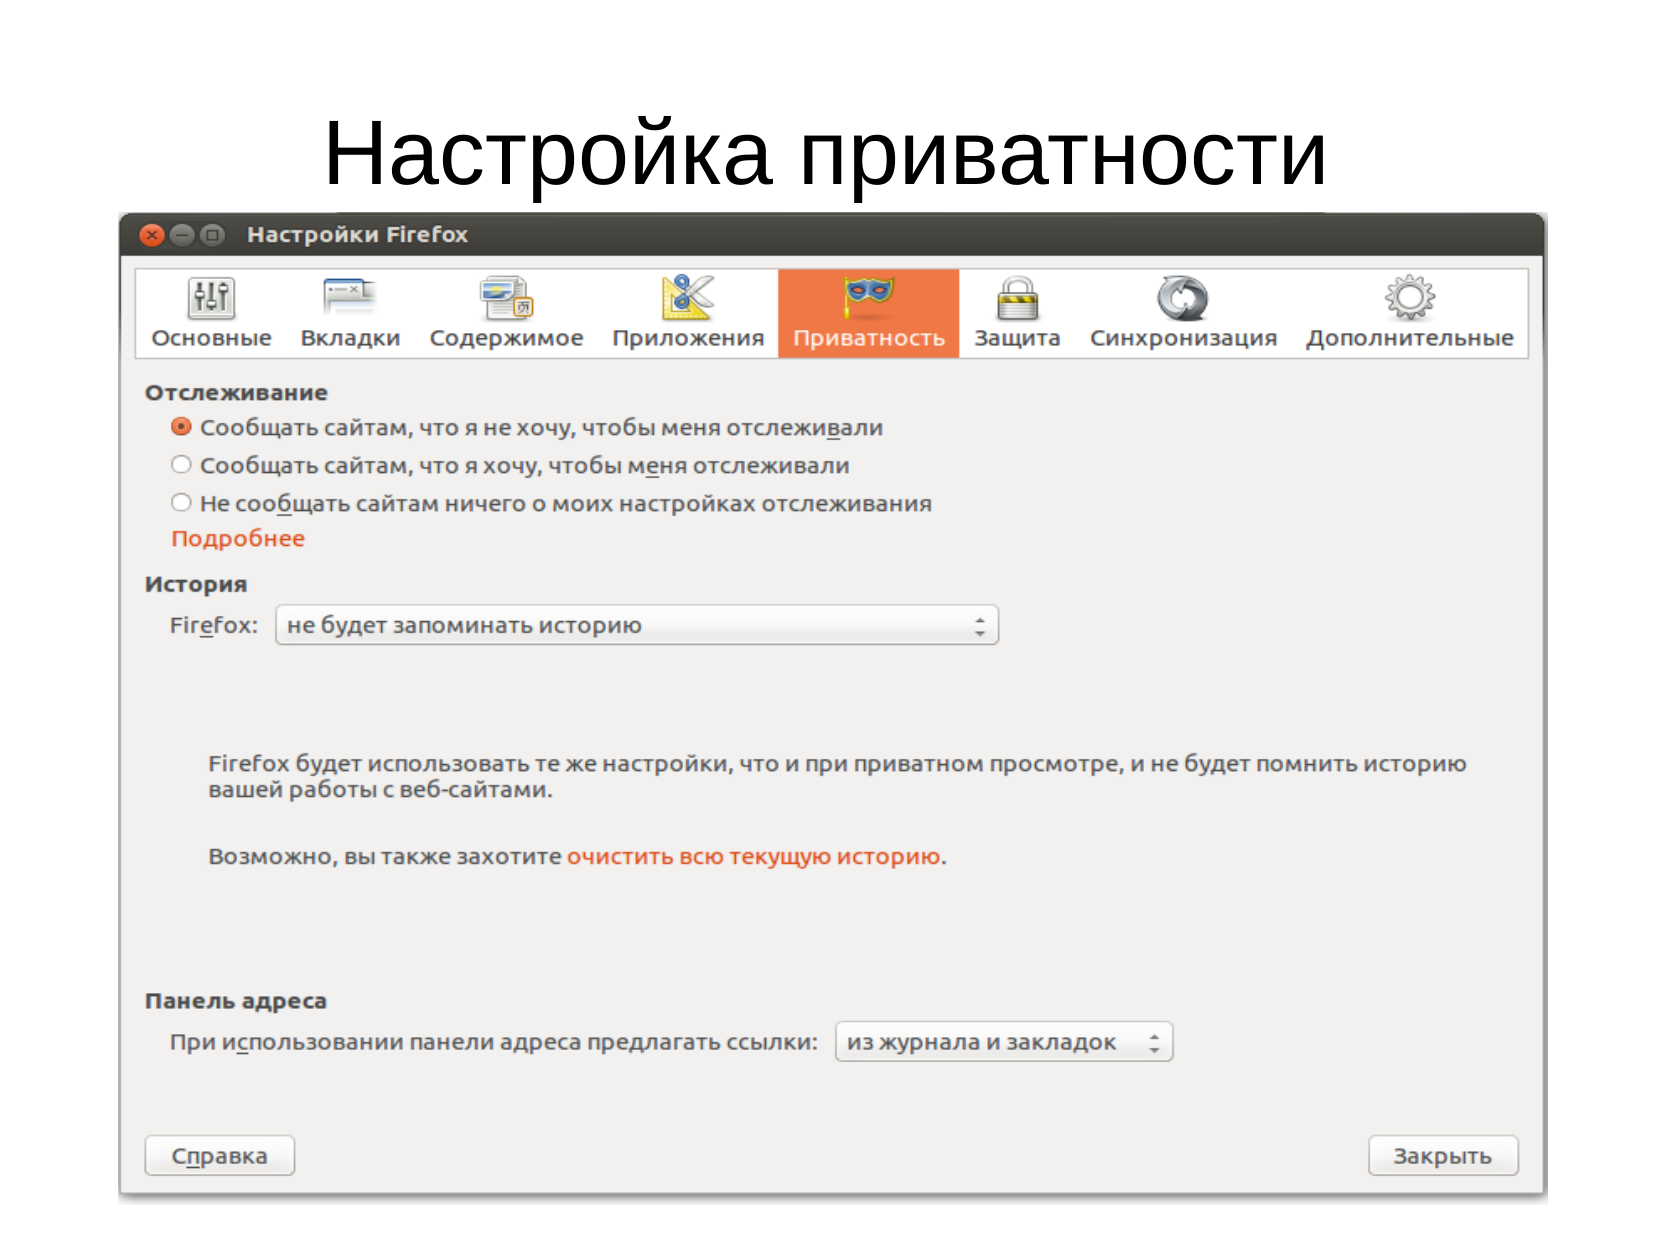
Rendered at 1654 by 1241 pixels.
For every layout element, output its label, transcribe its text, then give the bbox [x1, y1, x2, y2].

picture [118, 212, 1548, 1205]
title Настройка приватности [82, 49, 1571, 257]
